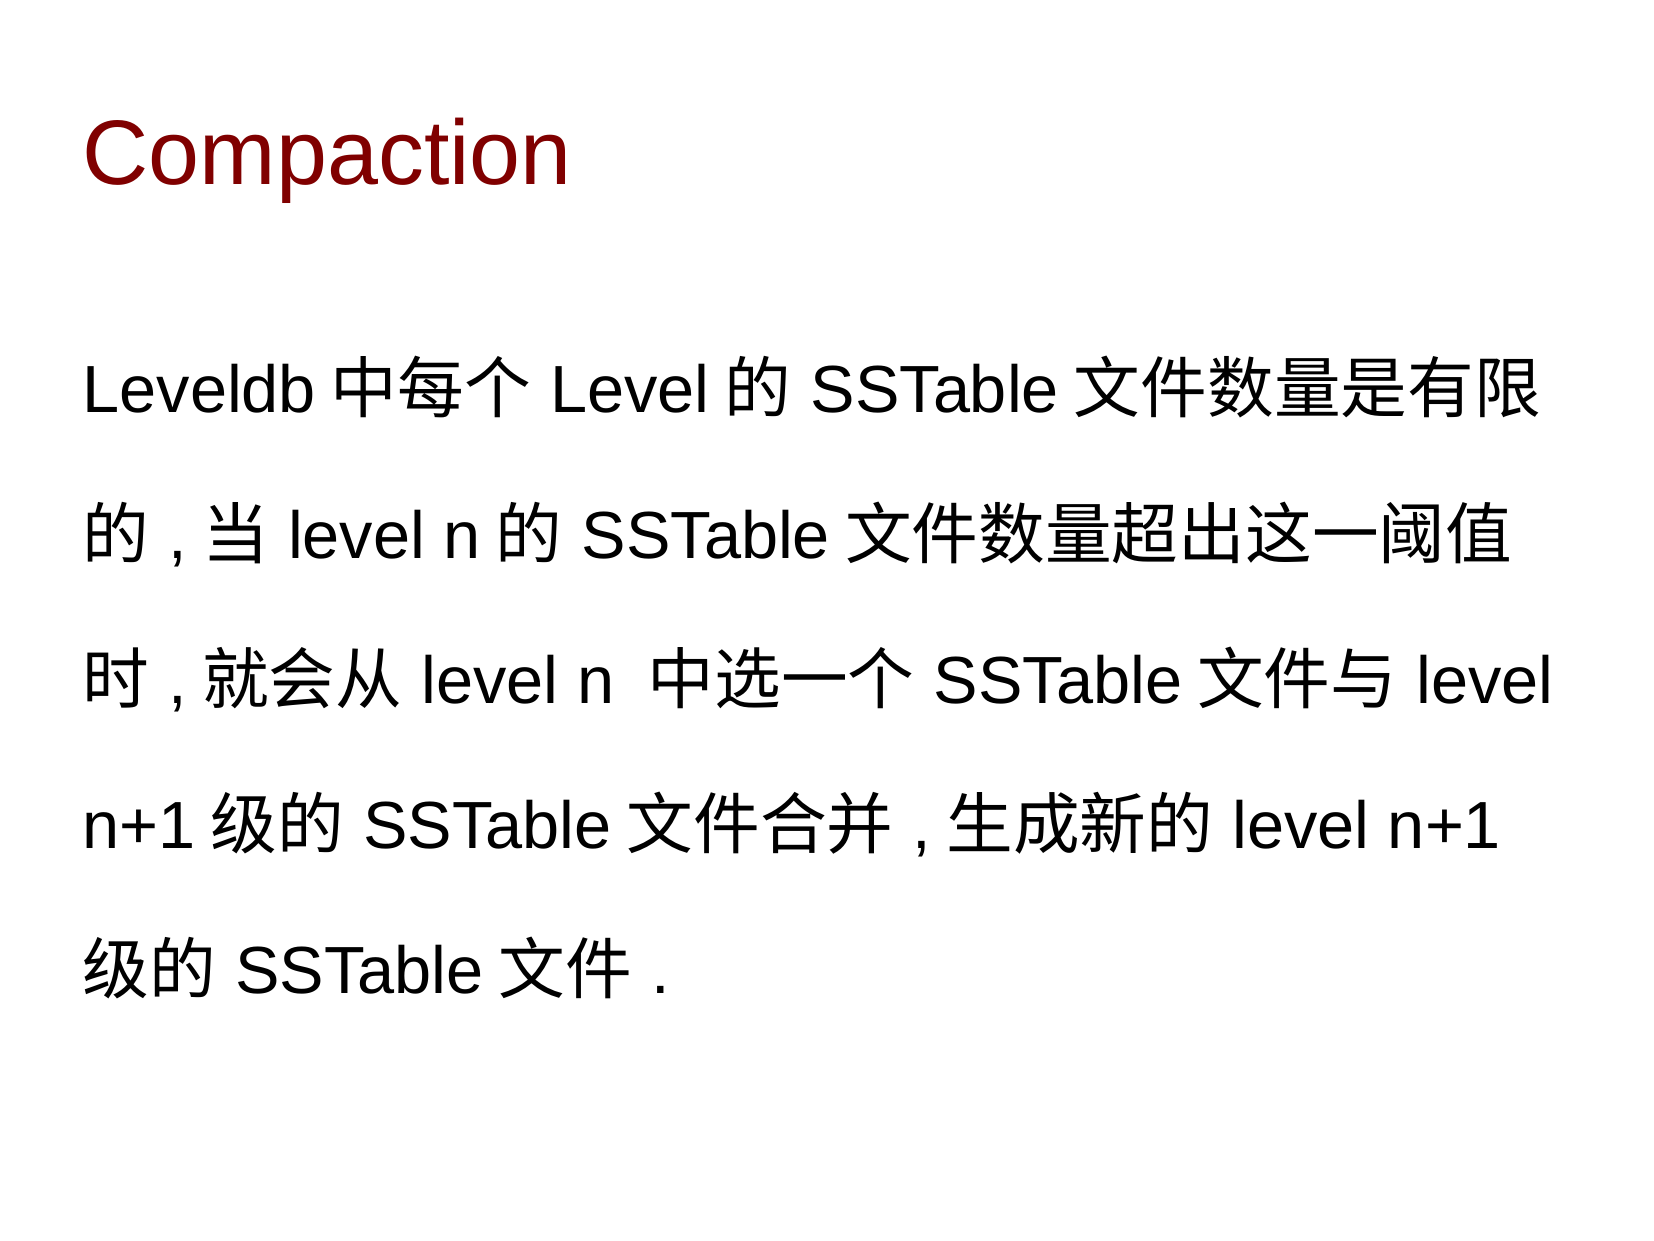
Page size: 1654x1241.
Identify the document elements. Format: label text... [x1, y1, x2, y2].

title Compaction [82, 49, 1571, 257]
subtitle Leveldb中每个Level的SSTable文件数量是有限的,当level n的SSTable文件数量超出这一阈值时,就会从level n 中选一个SSTable文件与level n+1级的SSTable文件合并,生成新的level n+1级的SSTable文件. [82, 290, 1571, 1010]
